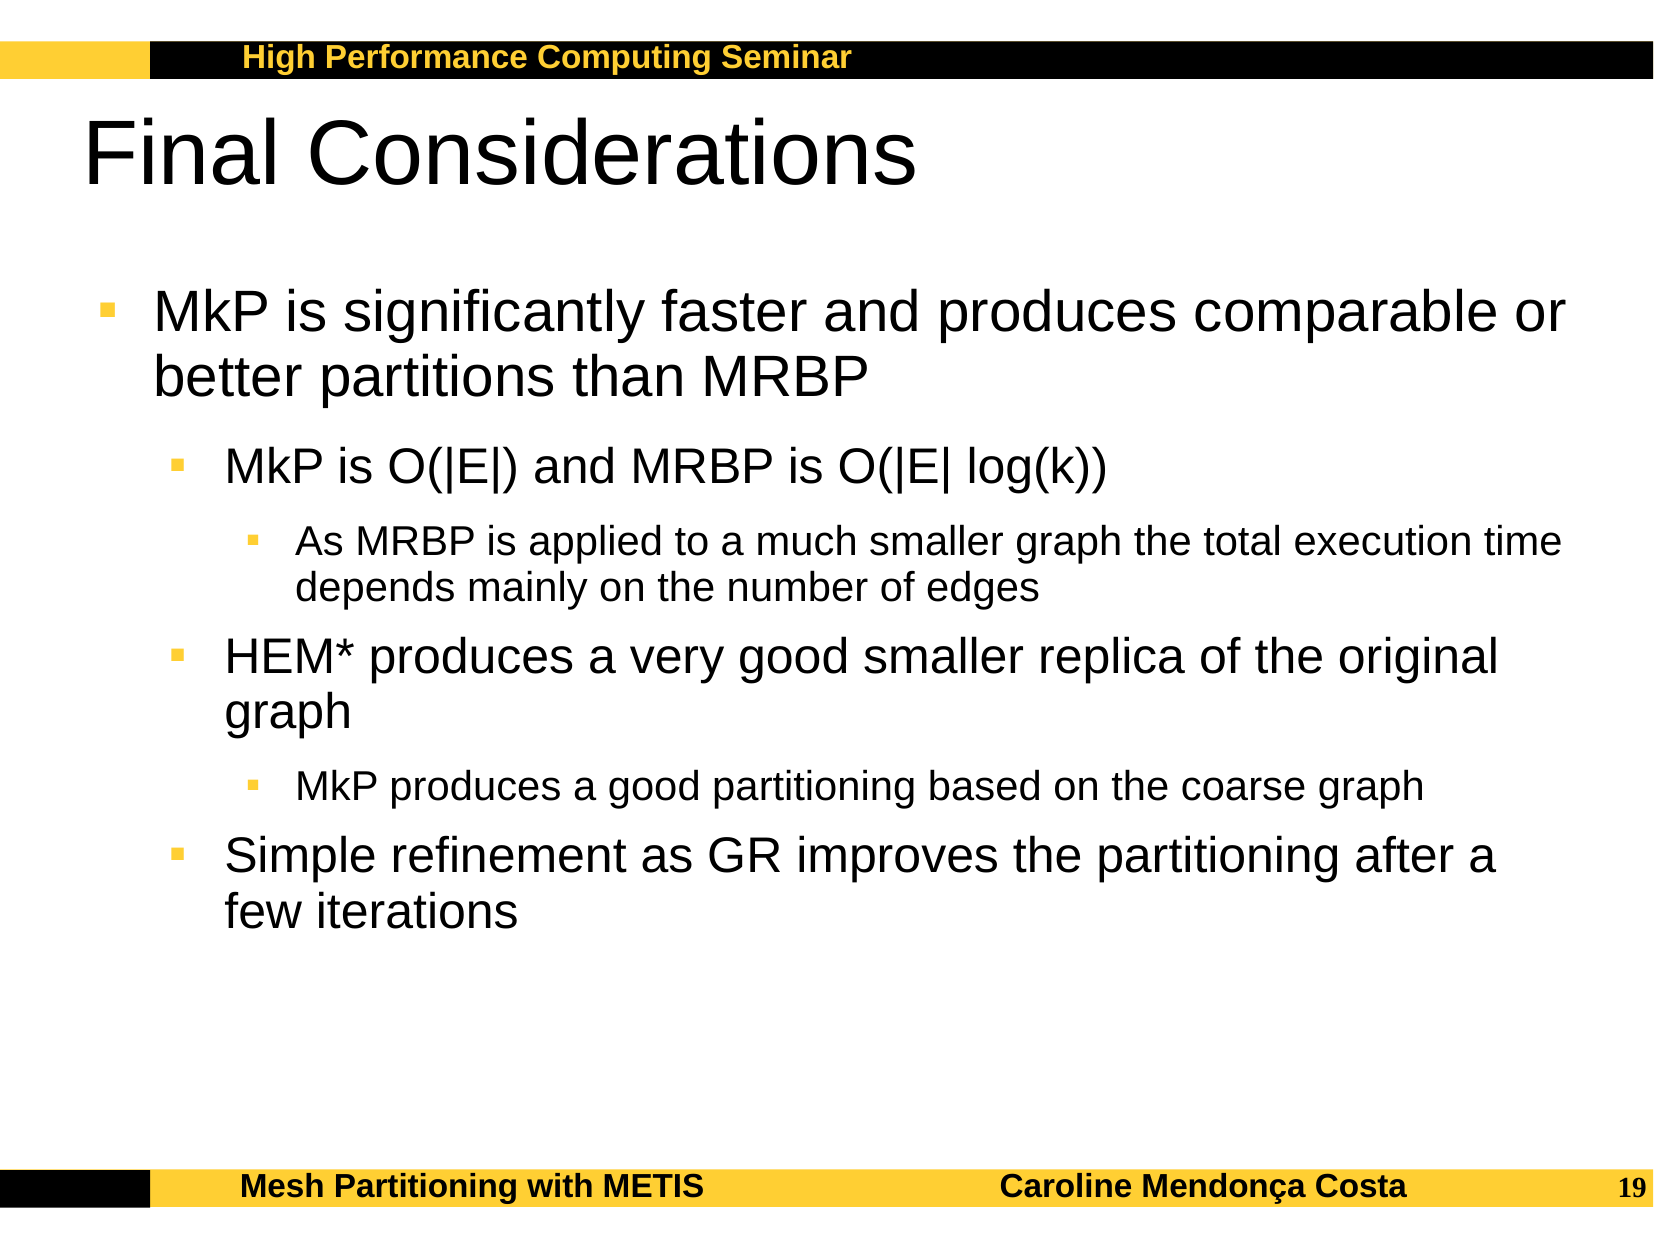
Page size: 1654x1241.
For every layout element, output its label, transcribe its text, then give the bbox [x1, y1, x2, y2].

list MkP is significantly faster and produces comparable or better partitions than MRBP MkP is O(|E|) and MRBP is O(|E| log(k)) As MRBP is applied to a much smaller graph the total execution time depends mainly on the number of edges HEM* produces a very good smaller replica of the original graph MkP produces a good partitioning based on the coarse graph Simple refinement as GR improves the partitioning after a few iterations [82, 278, 1571, 1098]
title Final Considerations [82, 49, 1571, 257]
